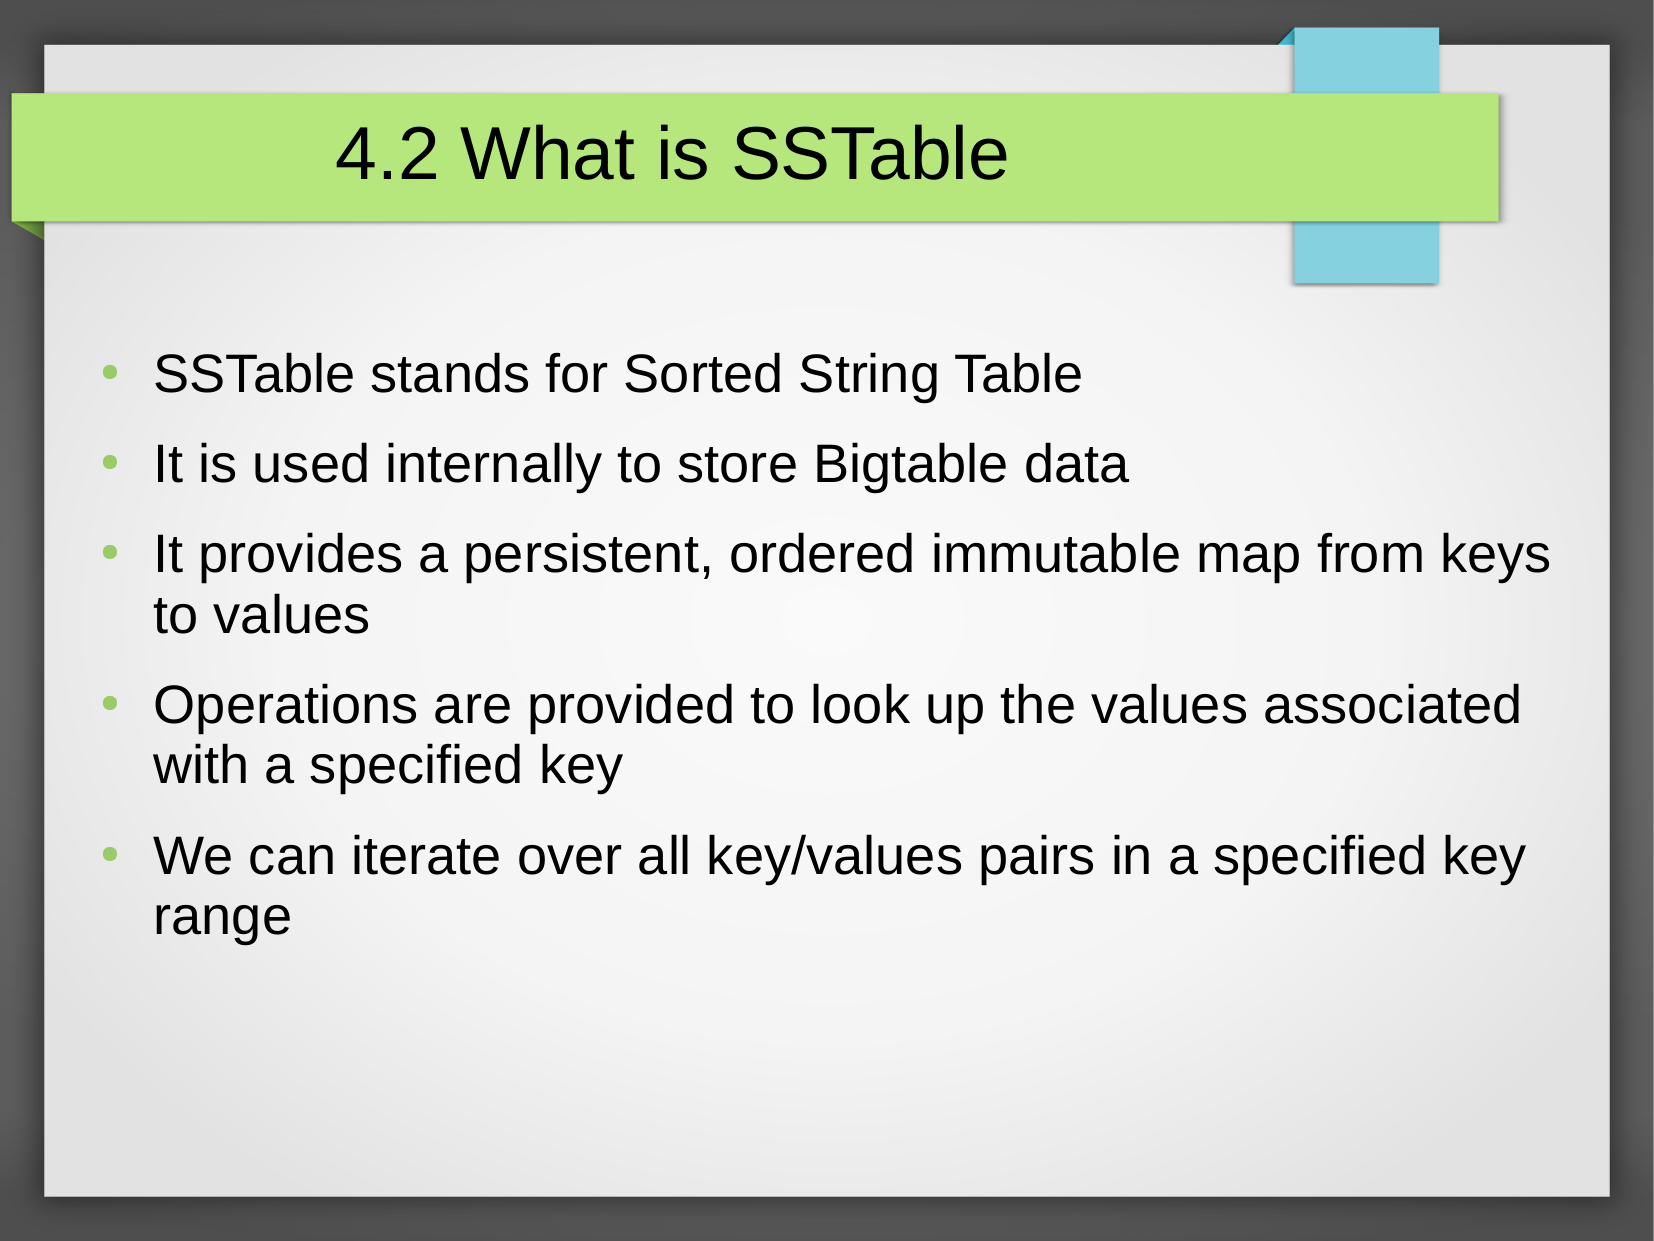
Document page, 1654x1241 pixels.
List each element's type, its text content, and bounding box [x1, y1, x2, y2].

title 4.2 What is SSTable [82, 94, 1264, 213]
picture [0, 0, 1654, 1241]
list SSTable stands for Sorted String Table It is used internally to store Bigtable data It provides a persistent, ordered immutable map from keys to values Operations are provided to look up the values associated with a specified key We can iterate over all key/values pairs in a specified key range [82, 343, 1571, 1063]
